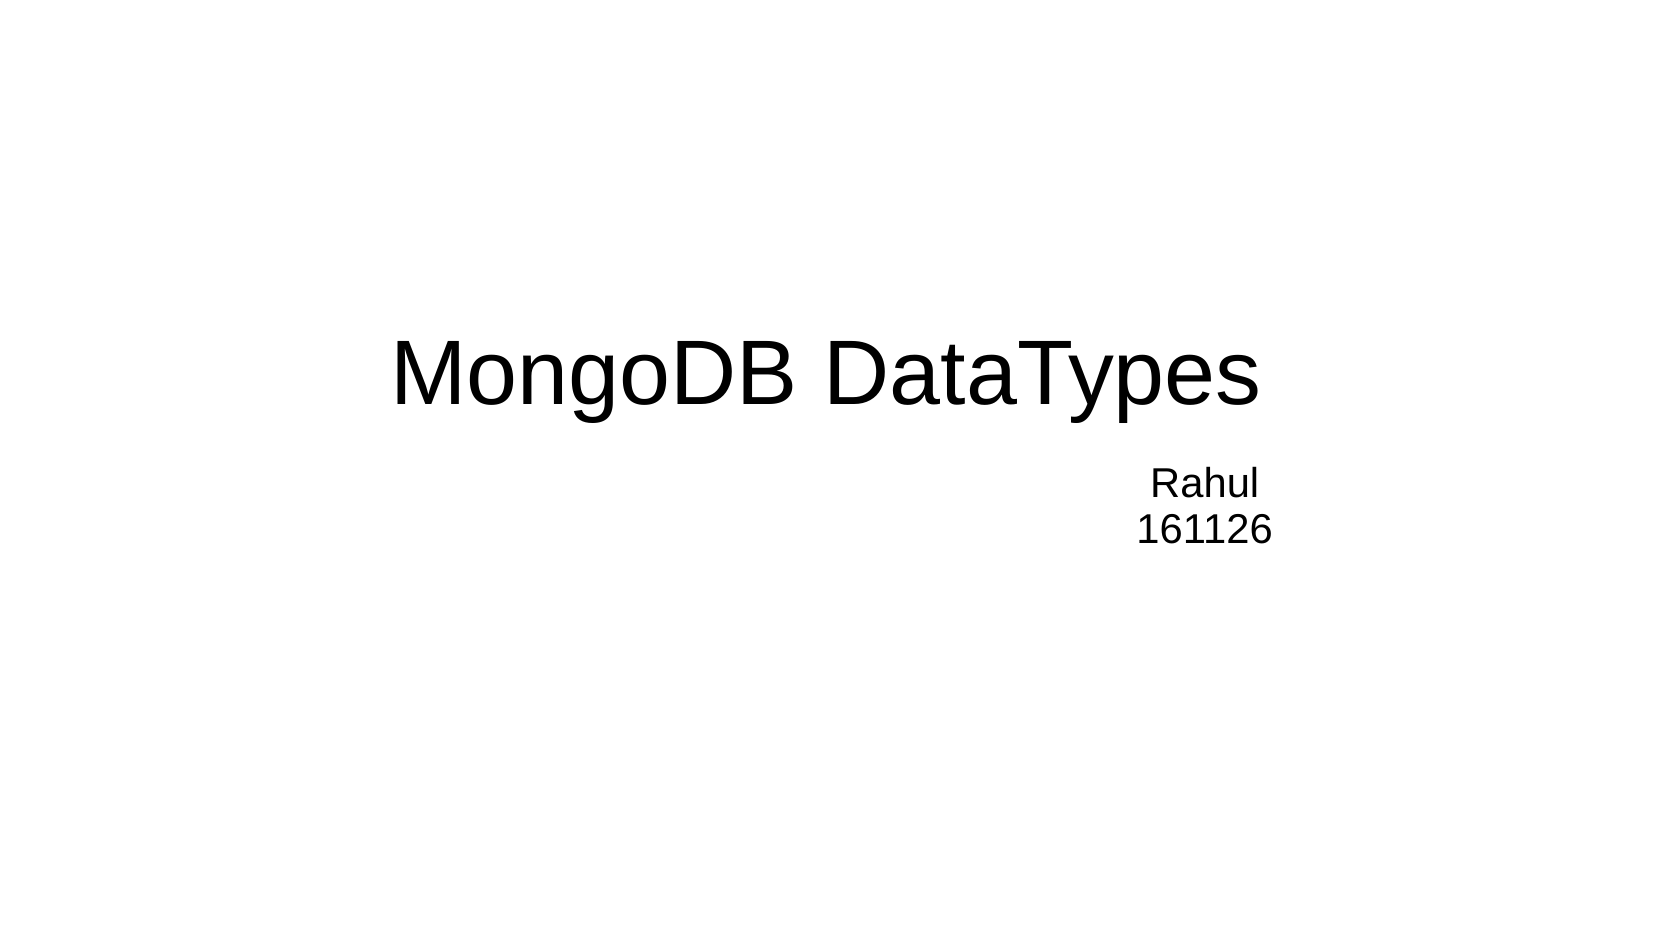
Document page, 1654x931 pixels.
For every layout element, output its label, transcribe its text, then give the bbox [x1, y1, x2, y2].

title MongoDB DataTypes [82, 295, 460, 451]
subtitle Rahul 161126 [460, 236, 1654, 776]
